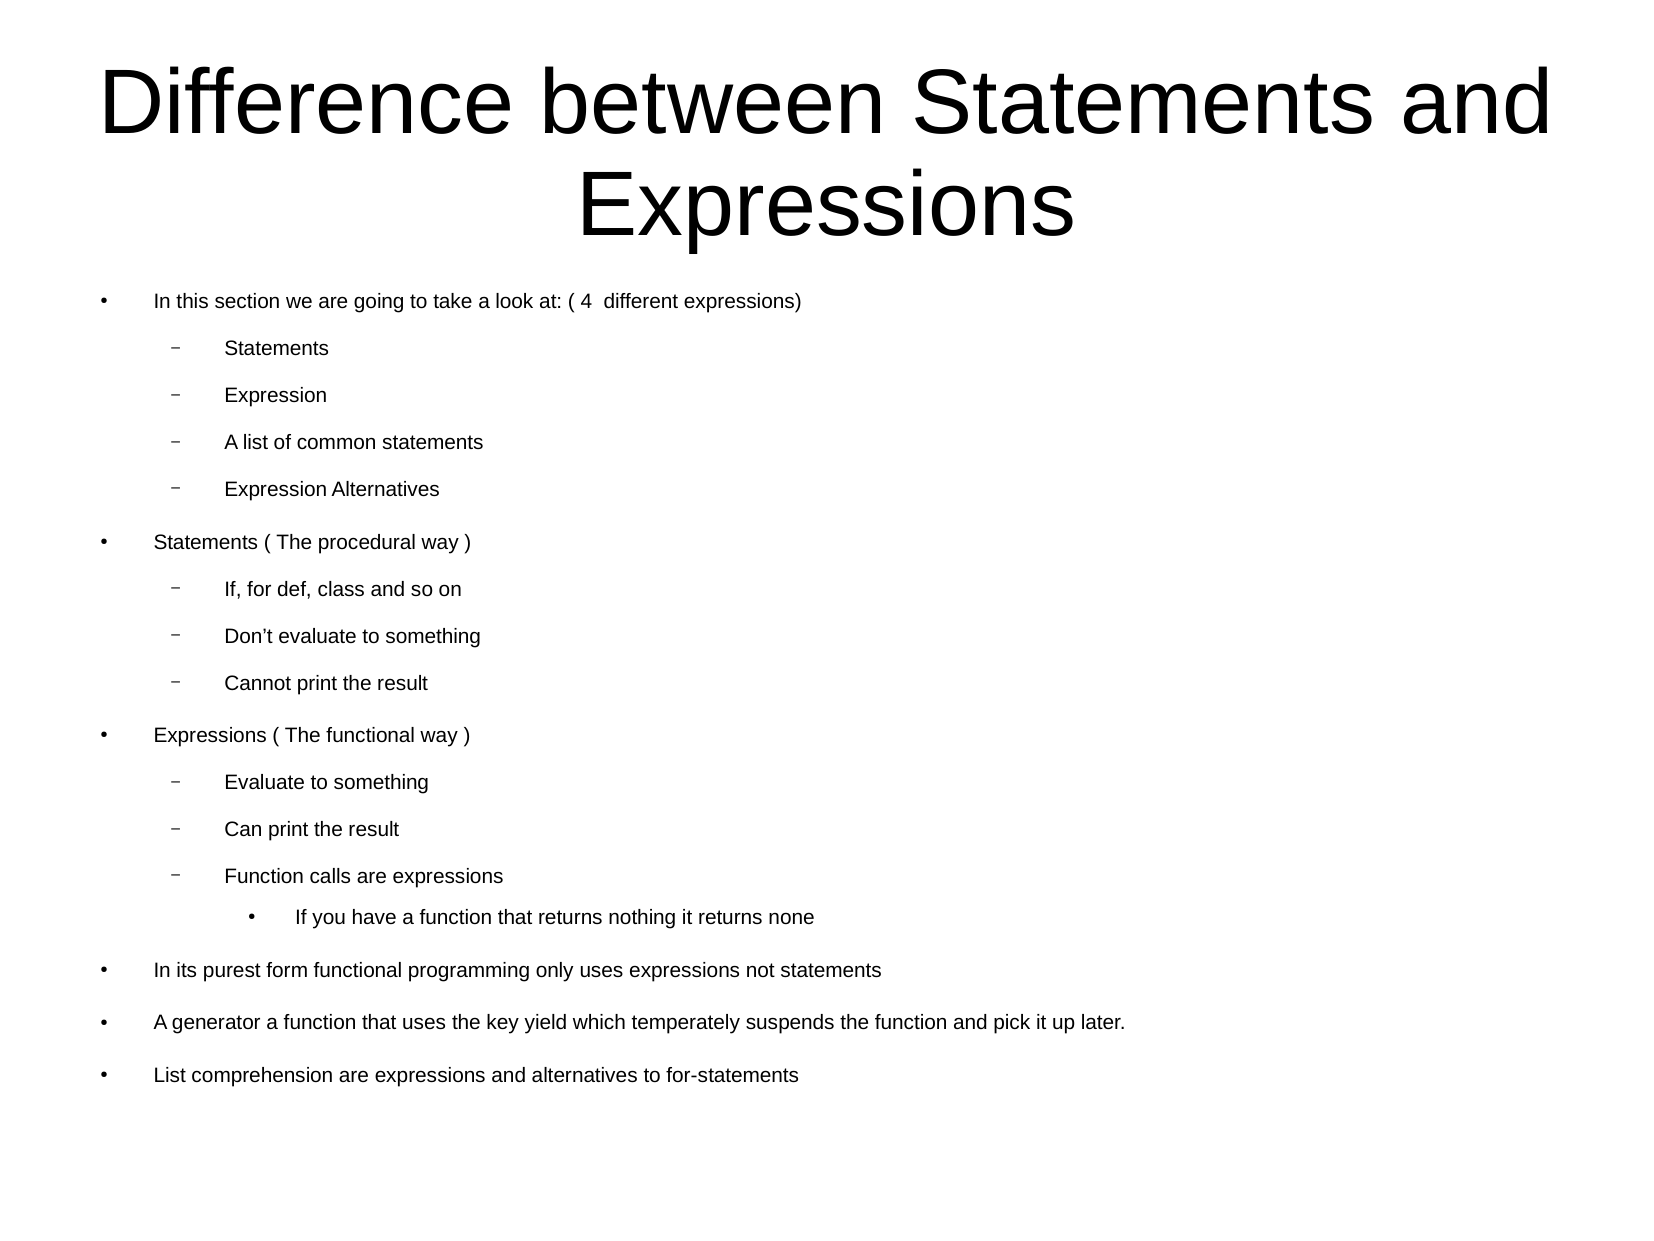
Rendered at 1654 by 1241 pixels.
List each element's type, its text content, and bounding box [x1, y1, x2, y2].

title Difference between Statements and Expressions [82, 49, 1571, 257]
list In this section we are going to take a look at: ( 4 different expressions) Statements Expression A list of common statements Expression Alternatives Statements ( The procedural way ) If, for def, class and so on Don’t evaluate to something Cannot print the result Expressions ( The functional way ) Evaluate to something Can print the result Function calls are expressions If you have a function that returns nothing it returns none In its purest form functional programming only uses expressions not statements A generator a function that uses the key yield which temperately suspends the function and pick it up later. List comprehension are expressions and alternatives to for-statements [82, 290, 1571, 1205]
